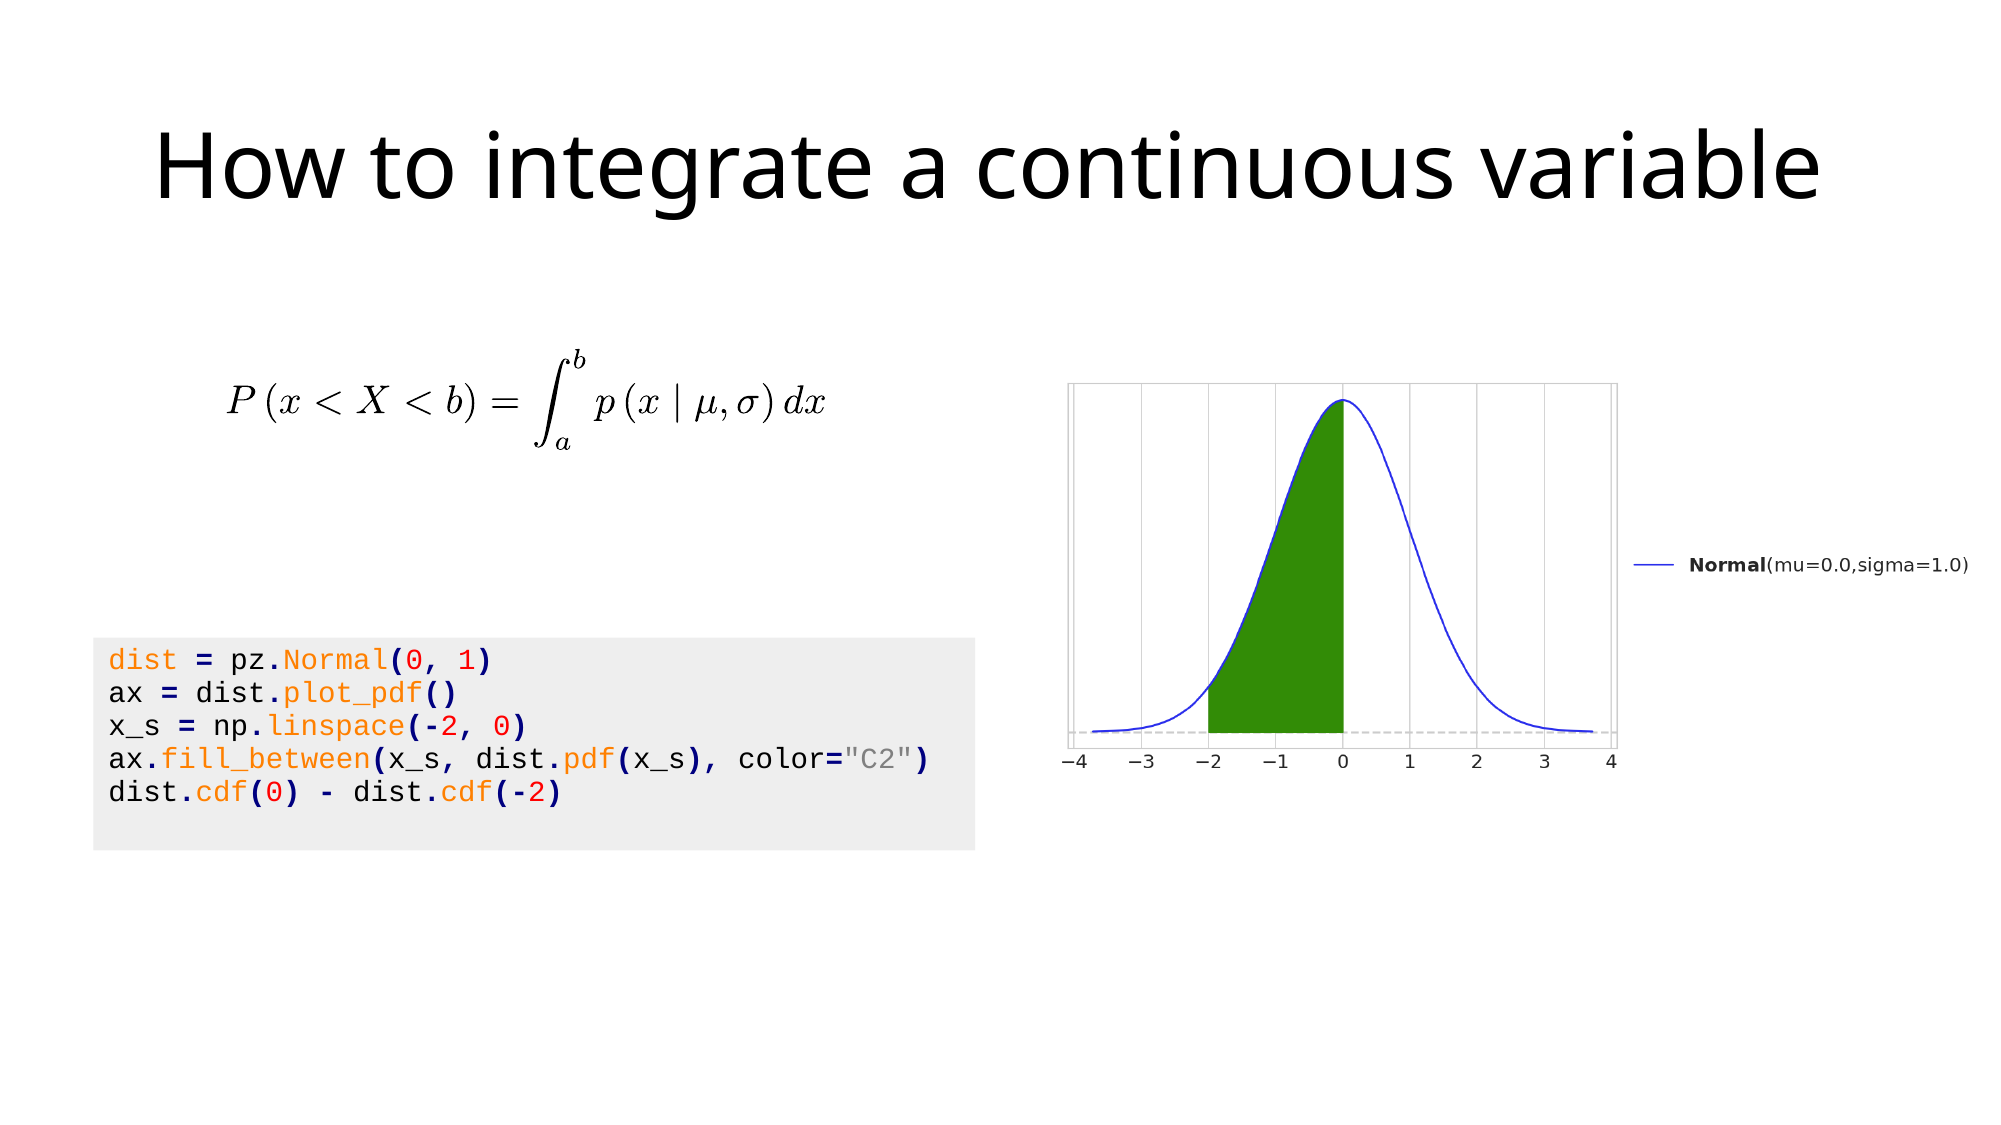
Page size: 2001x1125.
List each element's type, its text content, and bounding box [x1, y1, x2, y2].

picture [1050, 374, 1985, 782]
picture [225, 348, 825, 451]
text_box dist = pz.Normal(0, 1) ax = dist.plot_pdf() x_s = np.linspace(-2, 0) ax.fill_between(x_s, dist.pdf(x_s), color="C2") dist.cdf(0) - dist.cdf(-2) [93, 637, 976, 851]
title How to integrate a continuous variable [137, 59, 1863, 278]
